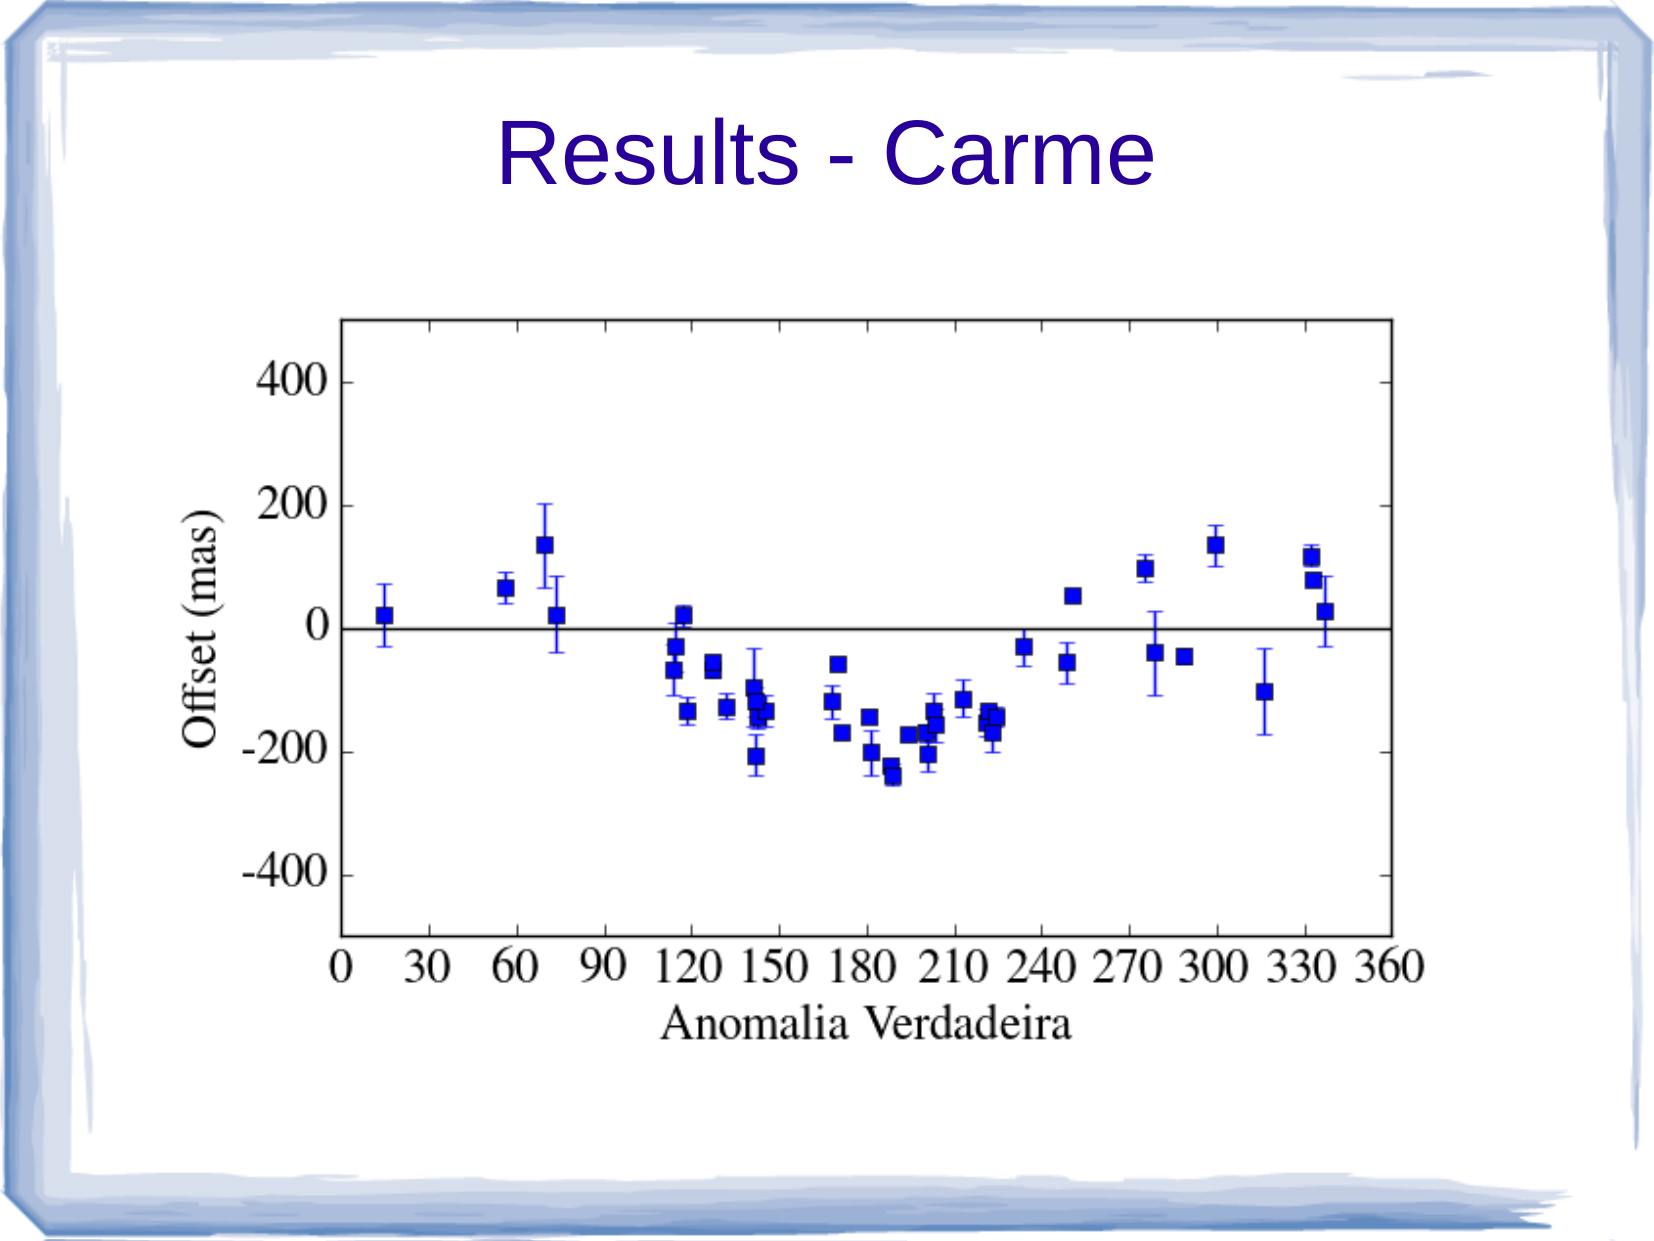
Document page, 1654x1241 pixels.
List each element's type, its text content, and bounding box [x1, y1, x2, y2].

title Results - Carme [82, 49, 1571, 257]
picture [0, 0, 1654, 1241]
